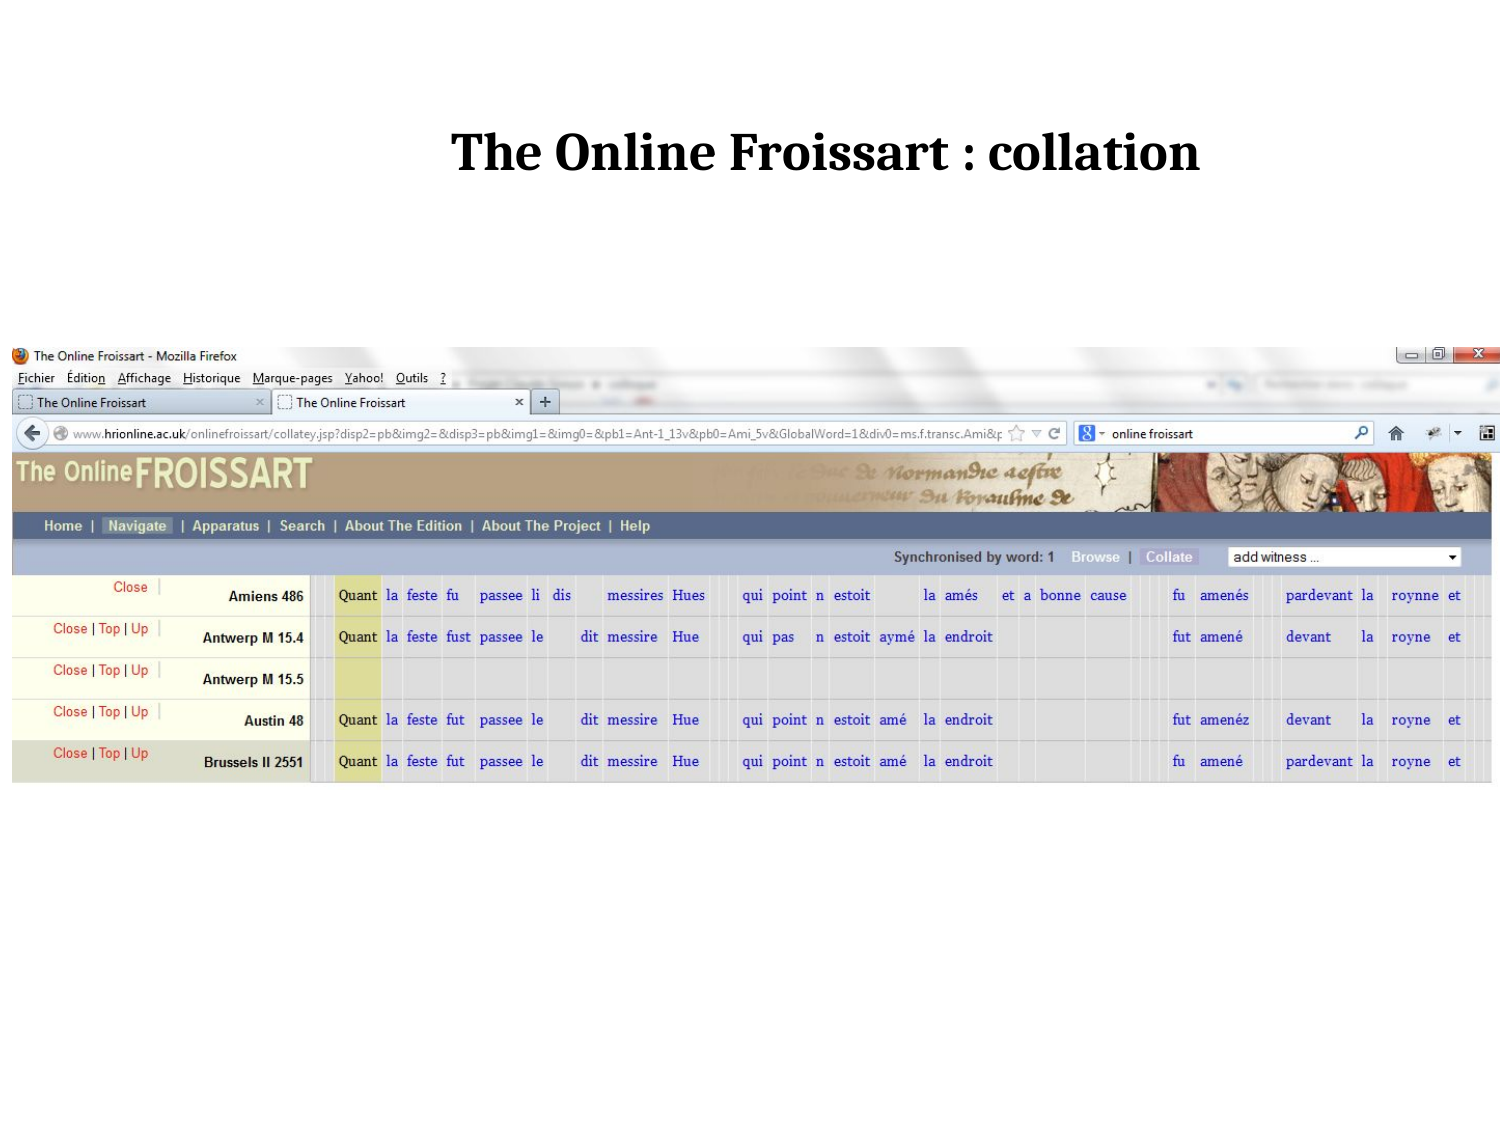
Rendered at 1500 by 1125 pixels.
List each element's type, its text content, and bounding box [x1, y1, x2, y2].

title The Online Froissart : collation [82, 49, 1500, 257]
picture [12, 347, 1500, 790]
